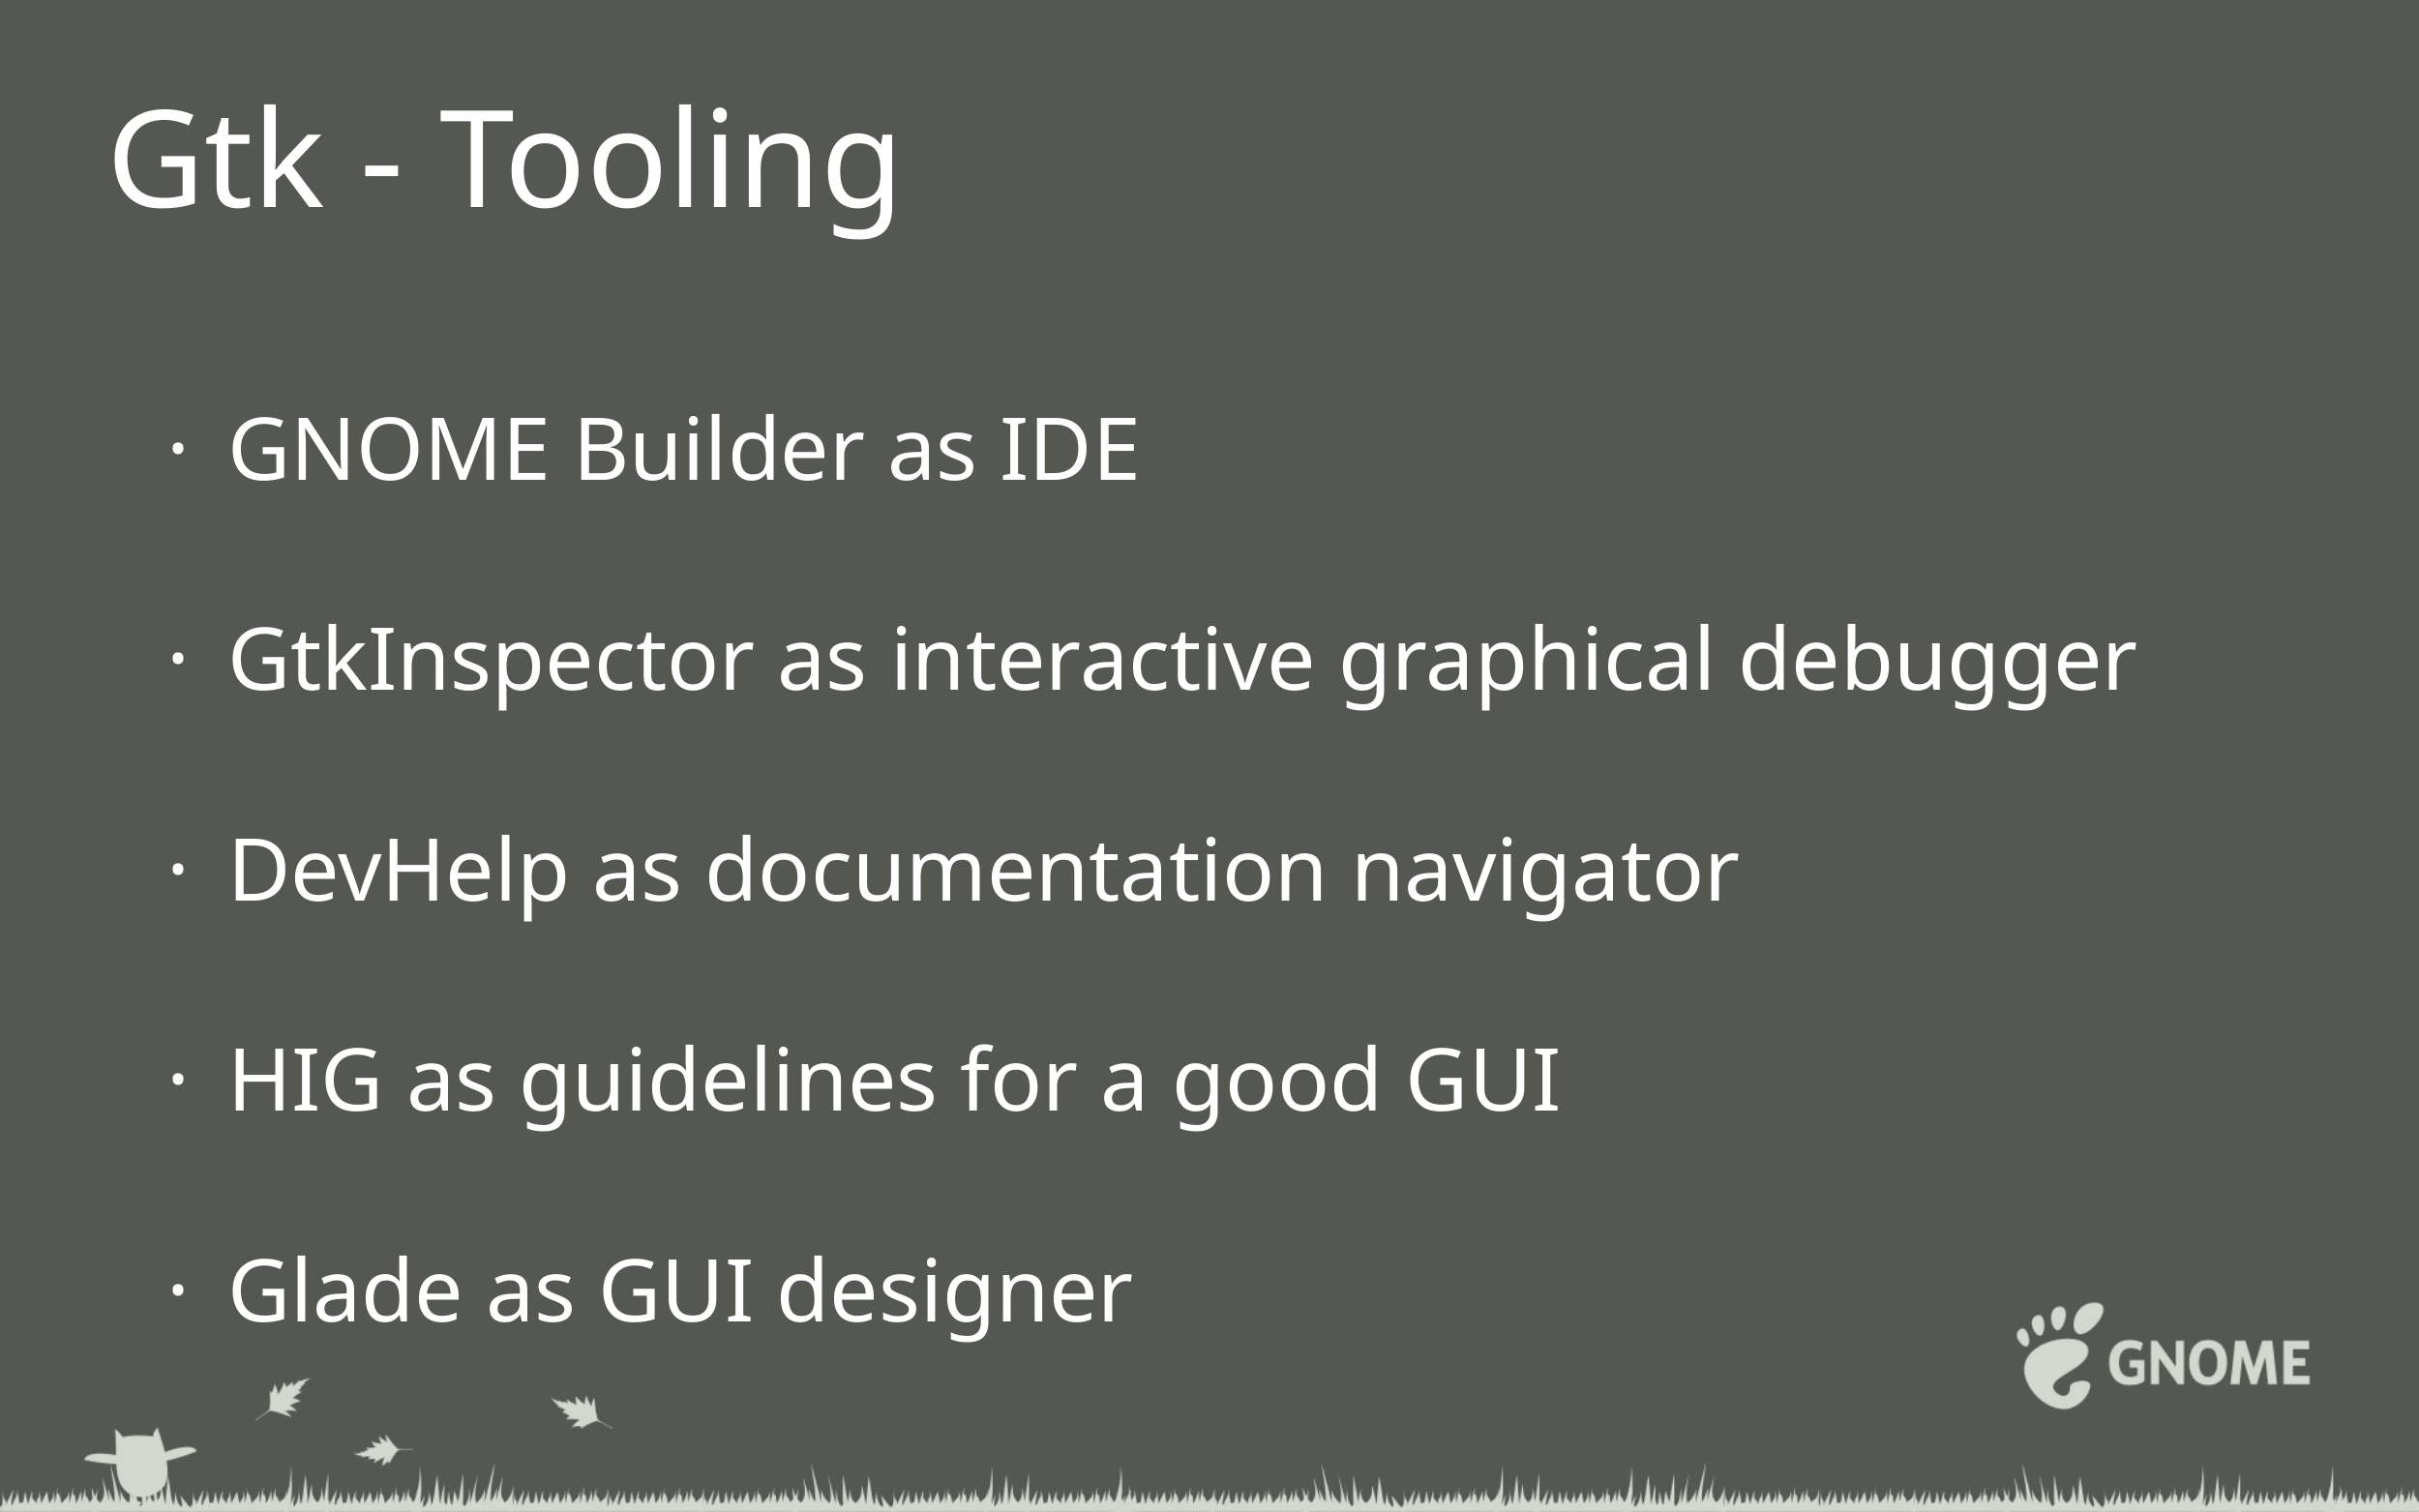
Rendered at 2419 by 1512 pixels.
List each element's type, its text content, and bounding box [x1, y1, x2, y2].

title Gtk - Tooling [82, 48, 2337, 217]
list GNOME Builder as IDE GtkInspector as interactive graphical debugger DevHelp as documentation navigator HIG as guidelines for a good GUI Glade as GUI designer [82, 316, 2337, 1226]
picture [0, 0, 2419, 1512]
